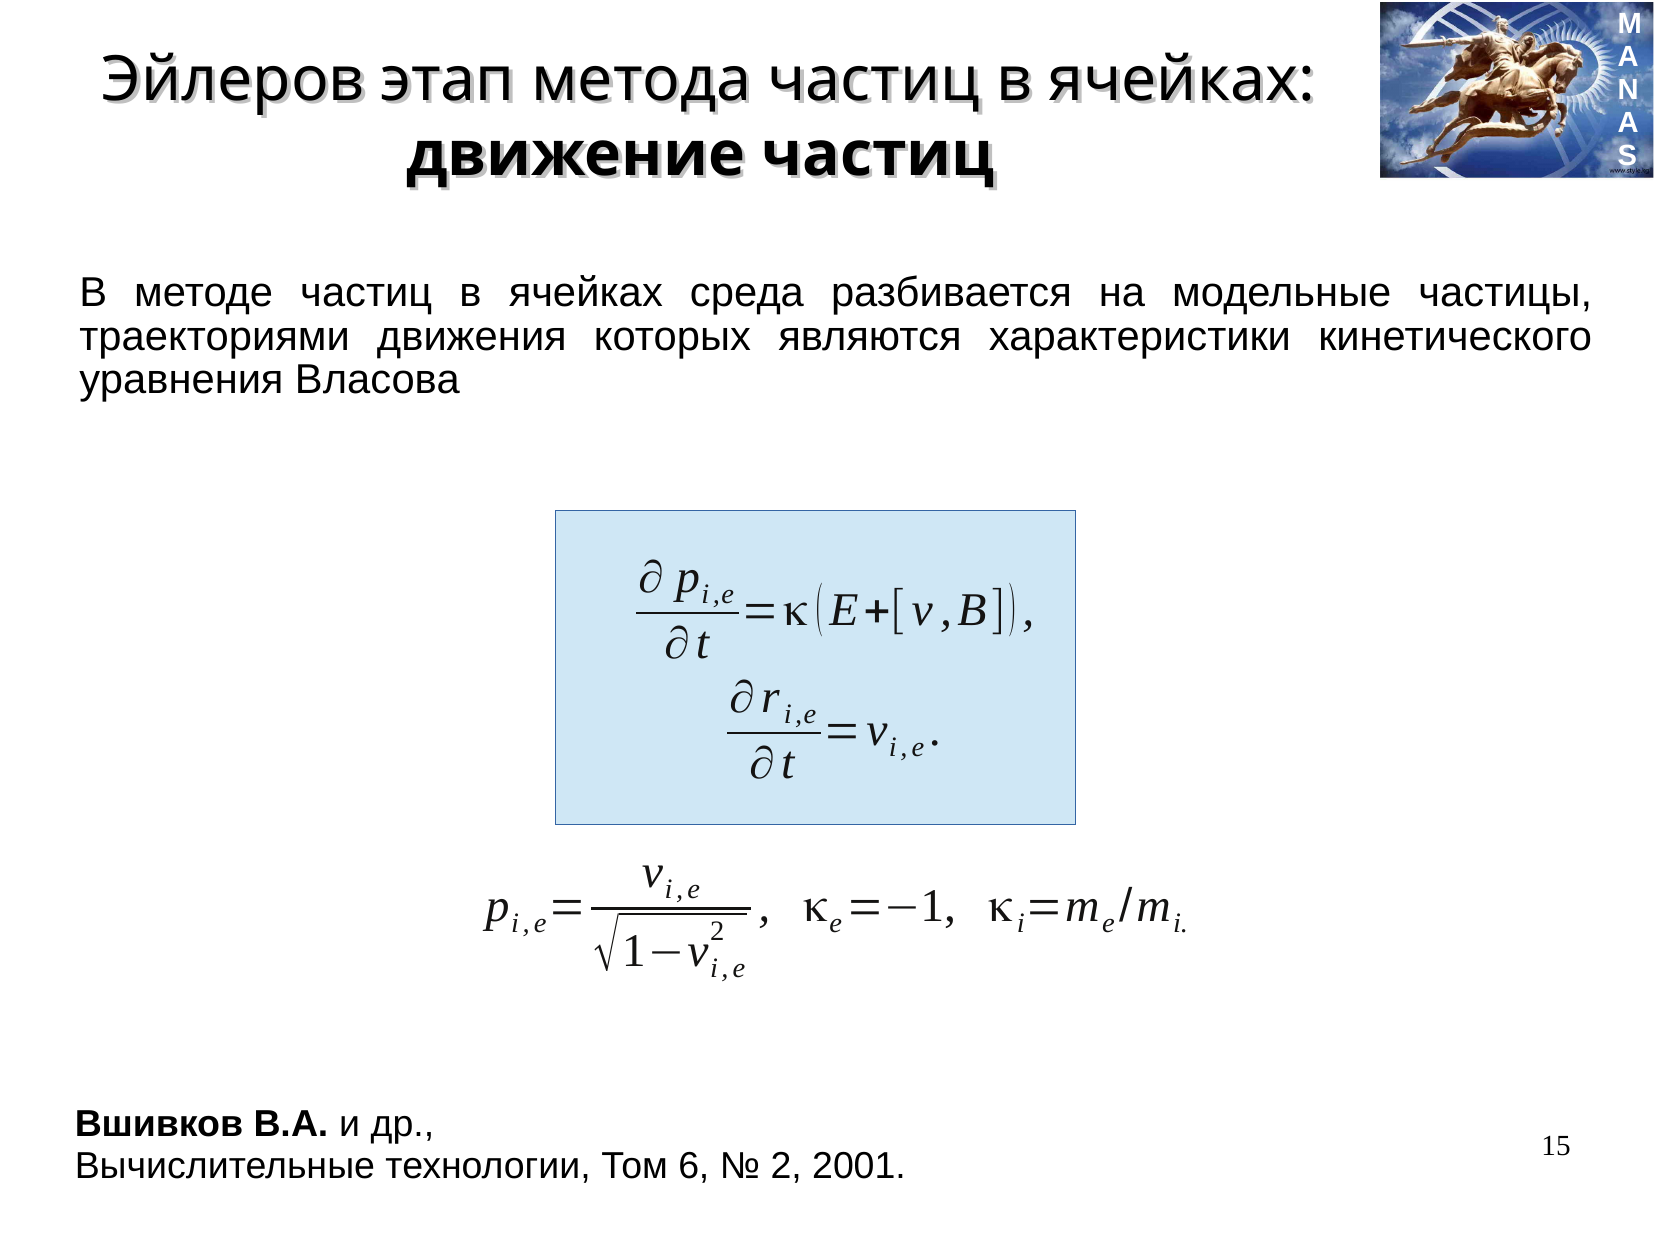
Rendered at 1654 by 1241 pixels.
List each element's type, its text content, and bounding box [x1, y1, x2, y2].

chart [468, 550, 1199, 982]
text_box М A N A S [1602, 0, 1654, 189]
list В методе частиц в ячейках среда разбивается на модельные частицы, траекториями движения которых являются характеристики кинетического уравнения Власова [79, 272, 1593, 574]
text_box Эйлеров этап метода частиц в ячейках: движение частиц [30, 30, 1380, 164]
picture [1380, 2, 1602, 181]
text_box Вшивков В.А. и др., Вычислительные технологии, Том 6, № 2, 2001. [60, 1095, 921, 1194]
